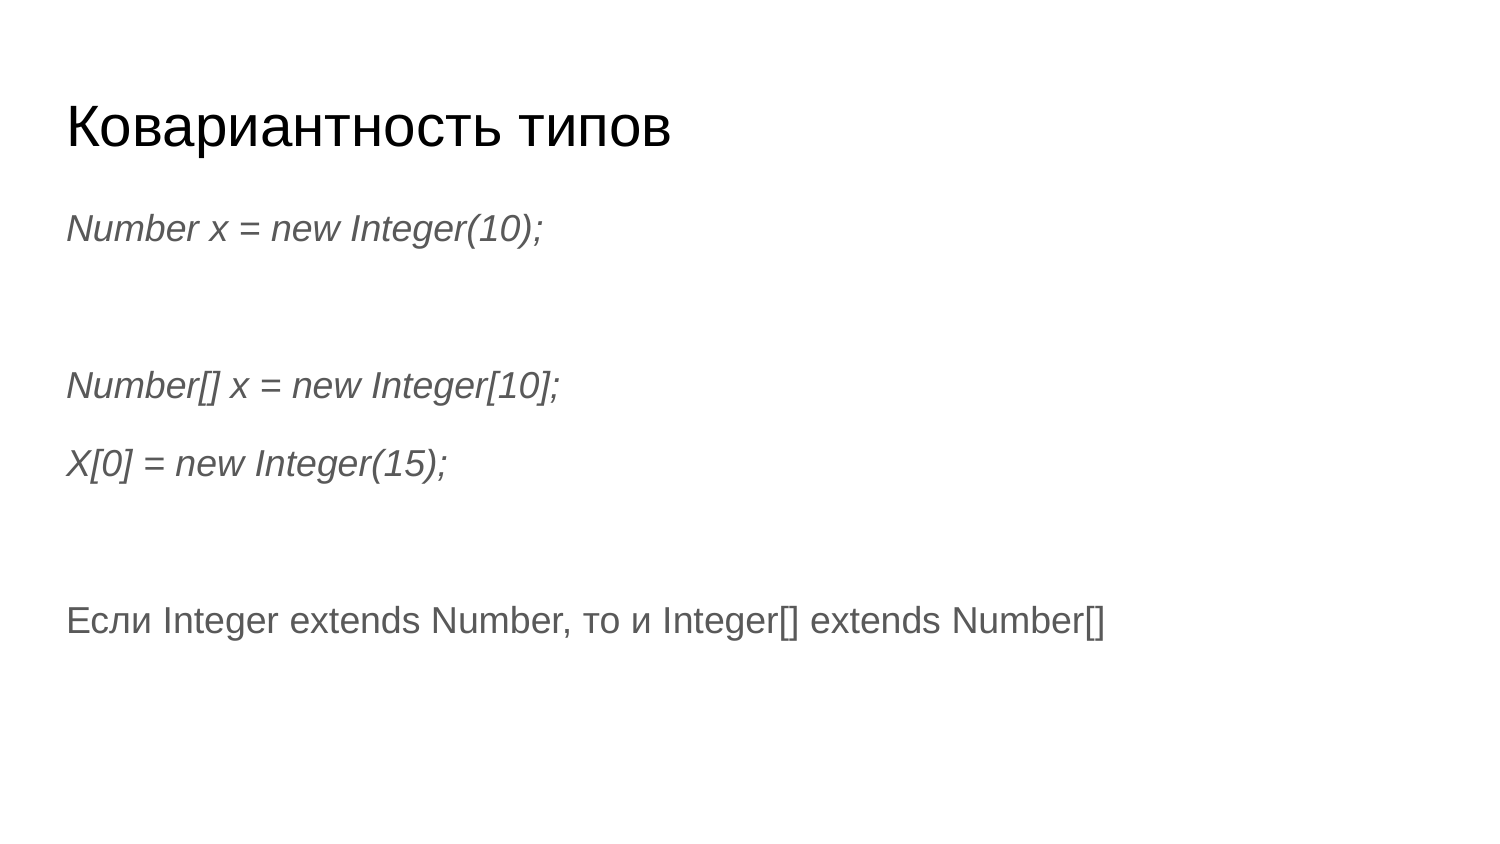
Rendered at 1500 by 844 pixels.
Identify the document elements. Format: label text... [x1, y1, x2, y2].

title Ковариантность типов [51, 72, 1449, 167]
list Number x = new Integer(10); Number[] x = new Integer[10]; X[0] = new Integer(15); Если Integer extends Number, то и Integer[] extends Number[] [51, 189, 1172, 750]
